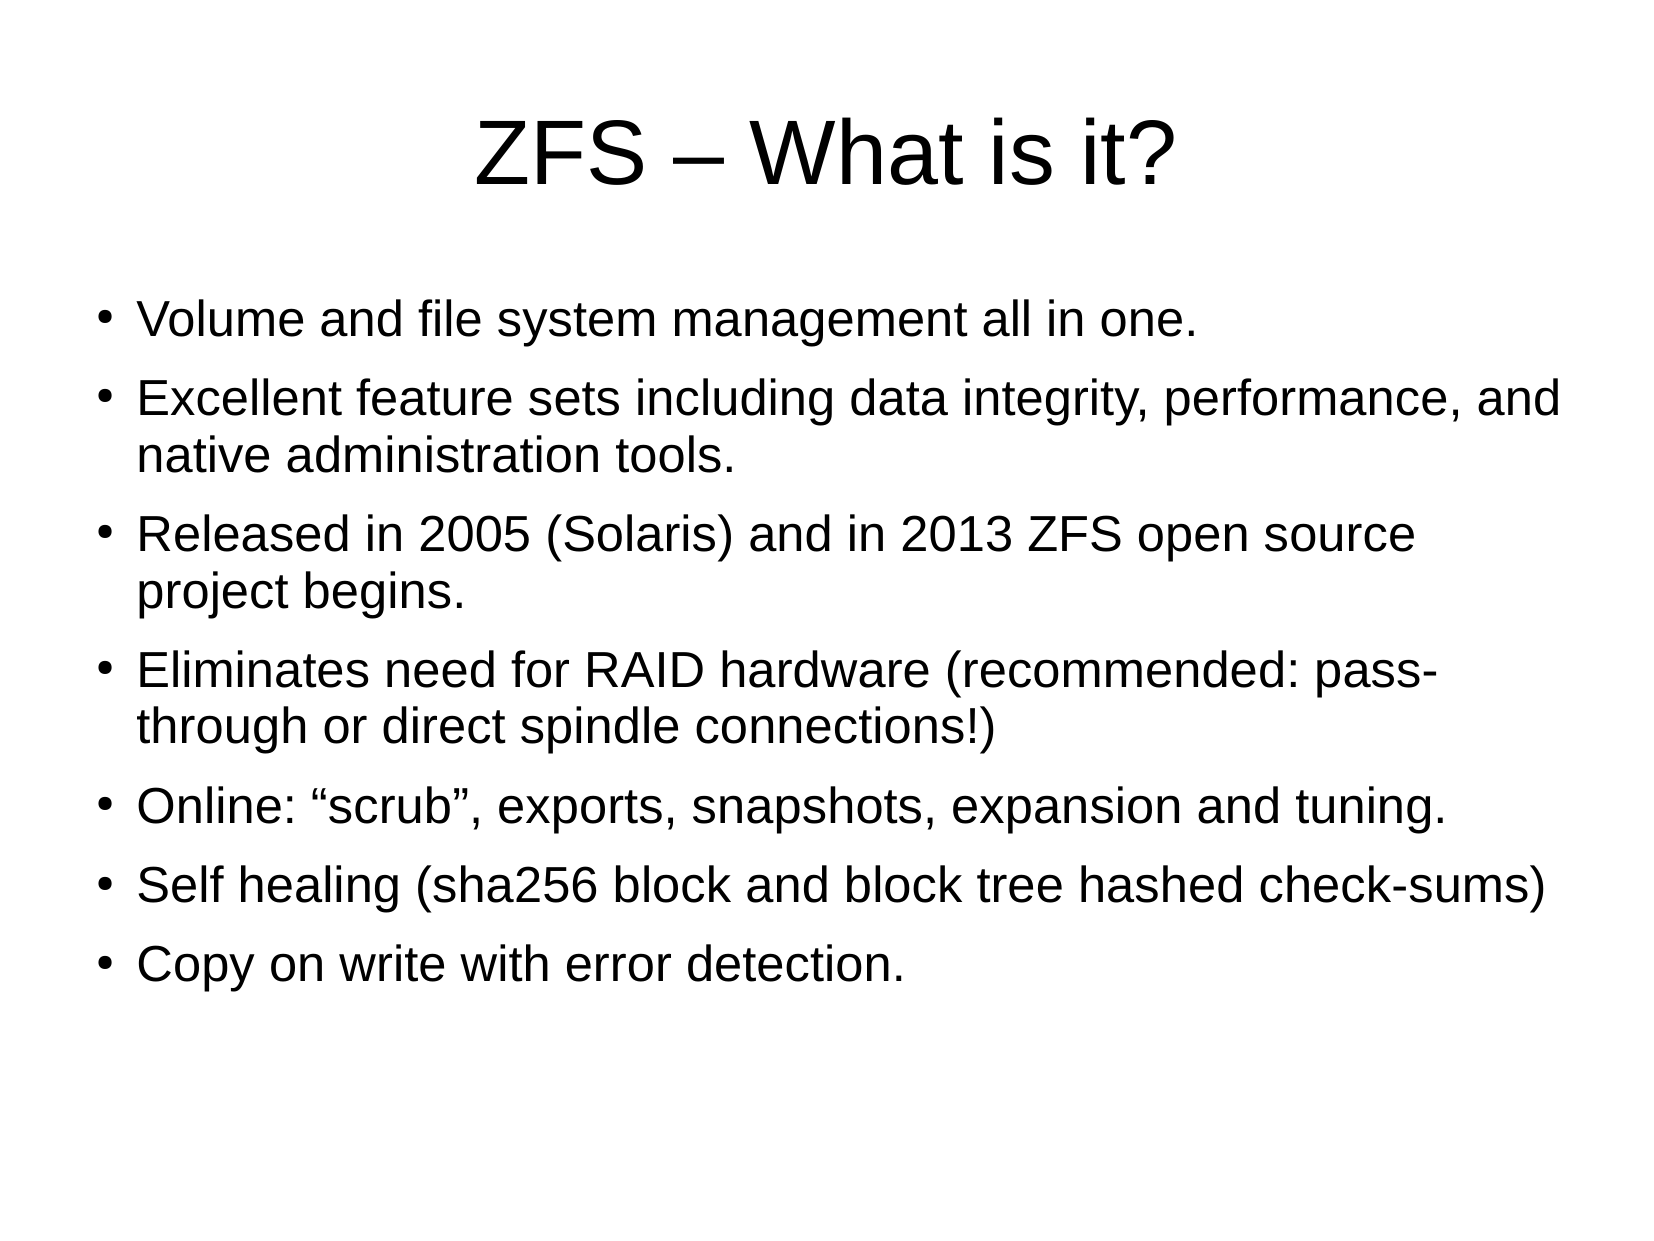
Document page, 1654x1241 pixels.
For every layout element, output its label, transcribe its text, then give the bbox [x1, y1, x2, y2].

list Volume and file system management all in one. Excellent feature sets including data integrity, performance, and native administration tools. Released in 2005 (Solaris) and in 2013 ZFS open source project begins. Eliminates need for RAID hardware (recommended: pass-through or direct spindle connections!) Online: “scrub”, exports, snapshots, expansion and tuning. Self healing (sha256 block and block tree hashed check-sums) Copy on write with error detection. [82, 290, 1571, 1010]
title ZFS – What is it? [82, 49, 1571, 257]
